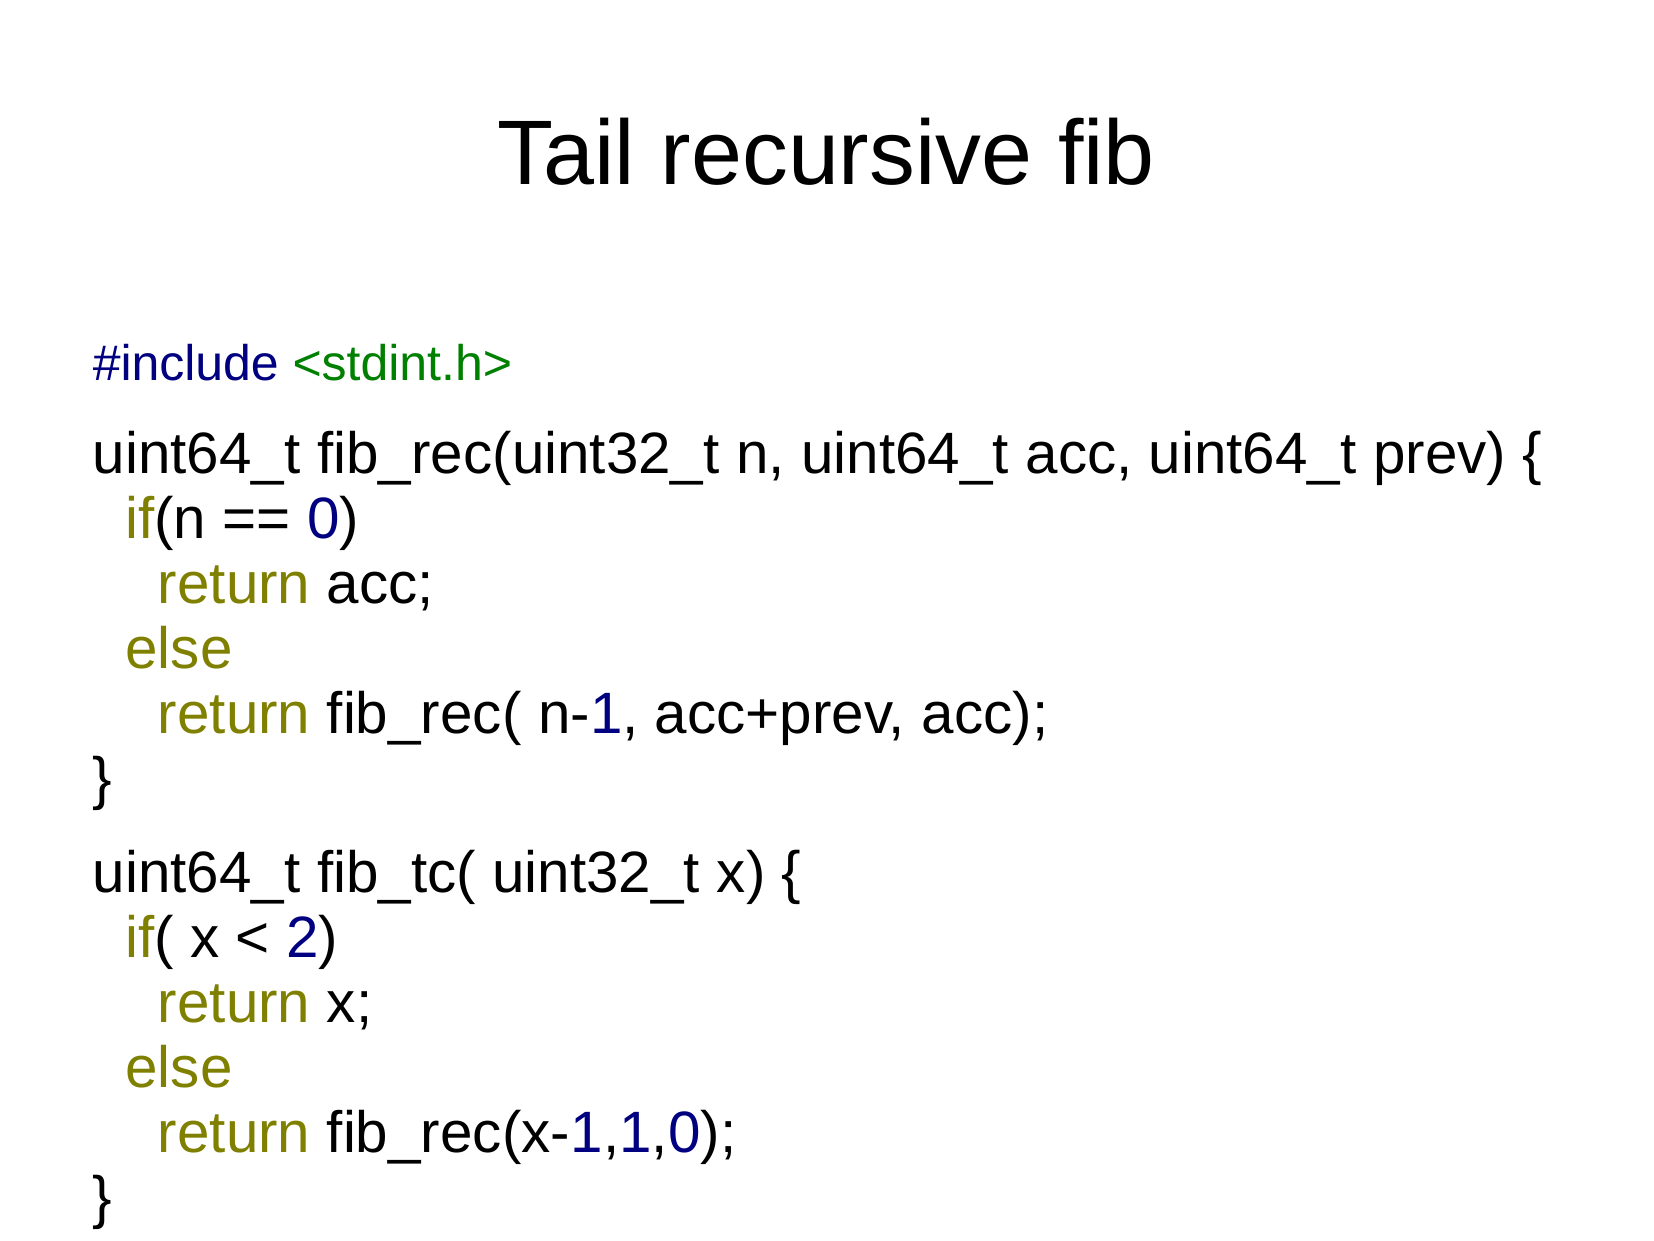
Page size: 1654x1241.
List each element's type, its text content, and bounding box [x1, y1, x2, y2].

title Tail recursive fib [82, 49, 1571, 257]
text_box #include <stdint.h> uint64_t fib_rec(uint32_t n, uint64_t acc, uint64_t prev) { if(n == 0) return acc; else return fib_rec( n-1, acc+prev, acc); } uint64_t fib_tc( uint32_t x) { if( x < 2) return x; else return fib_rec(x-1,1,0); } [78, 327, 1583, 1238]
